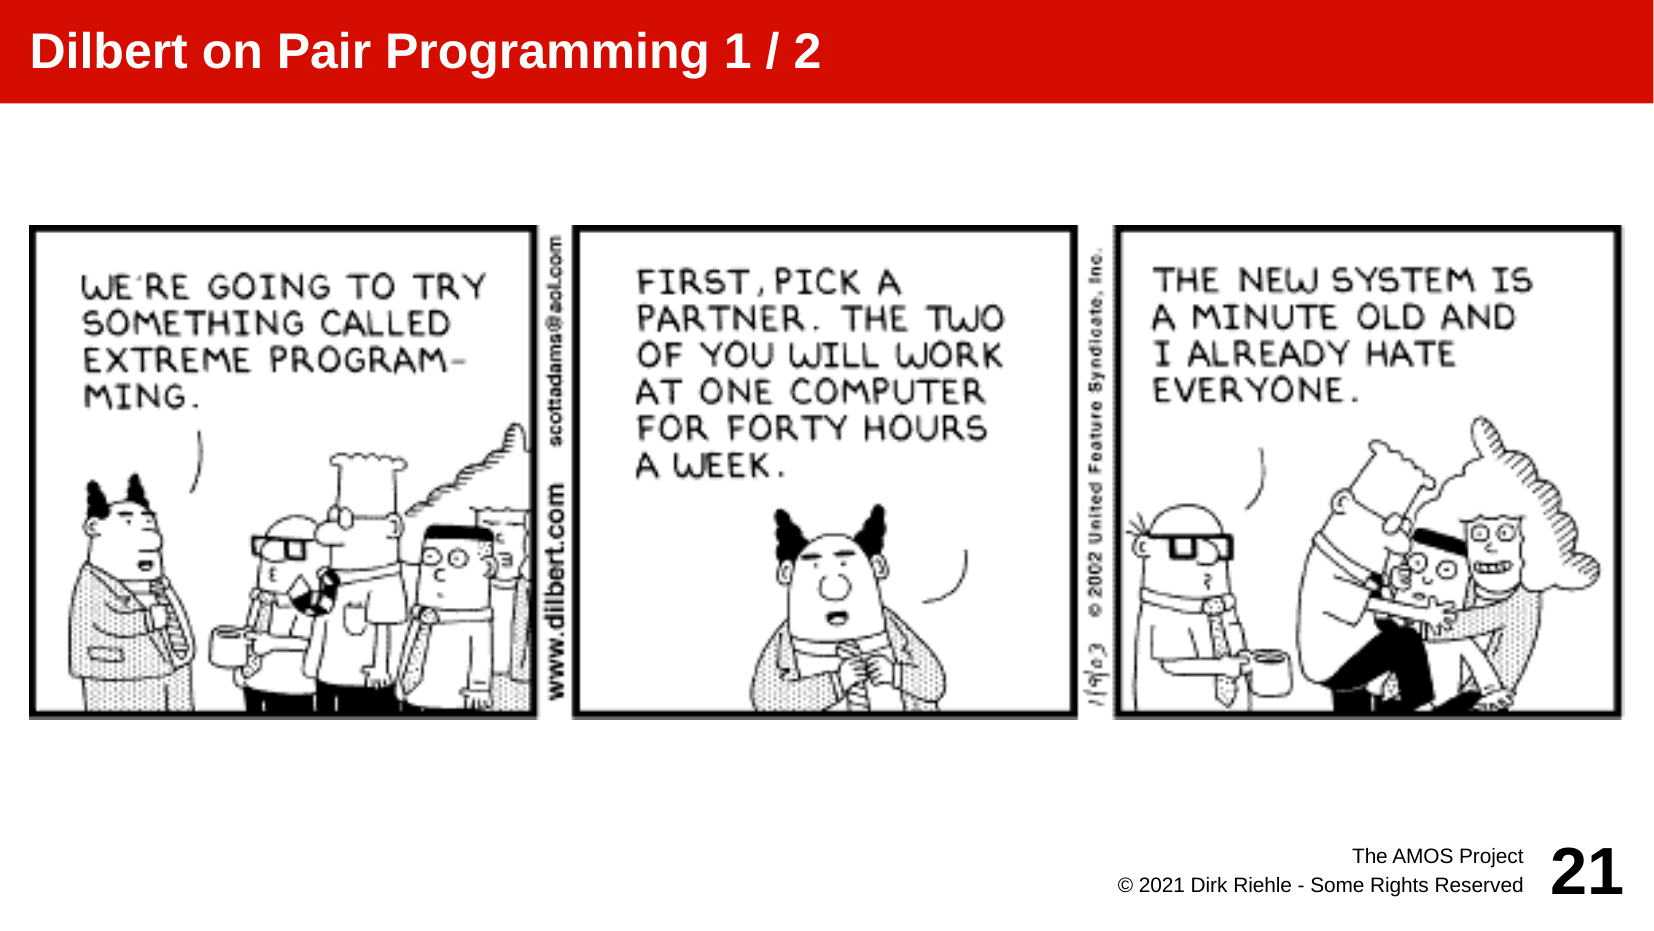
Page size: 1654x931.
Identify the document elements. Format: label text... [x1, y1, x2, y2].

title Dilbert on Pair Programming 1 / 2 [0, 0, 1654, 104]
picture [29, 185, 1625, 759]
